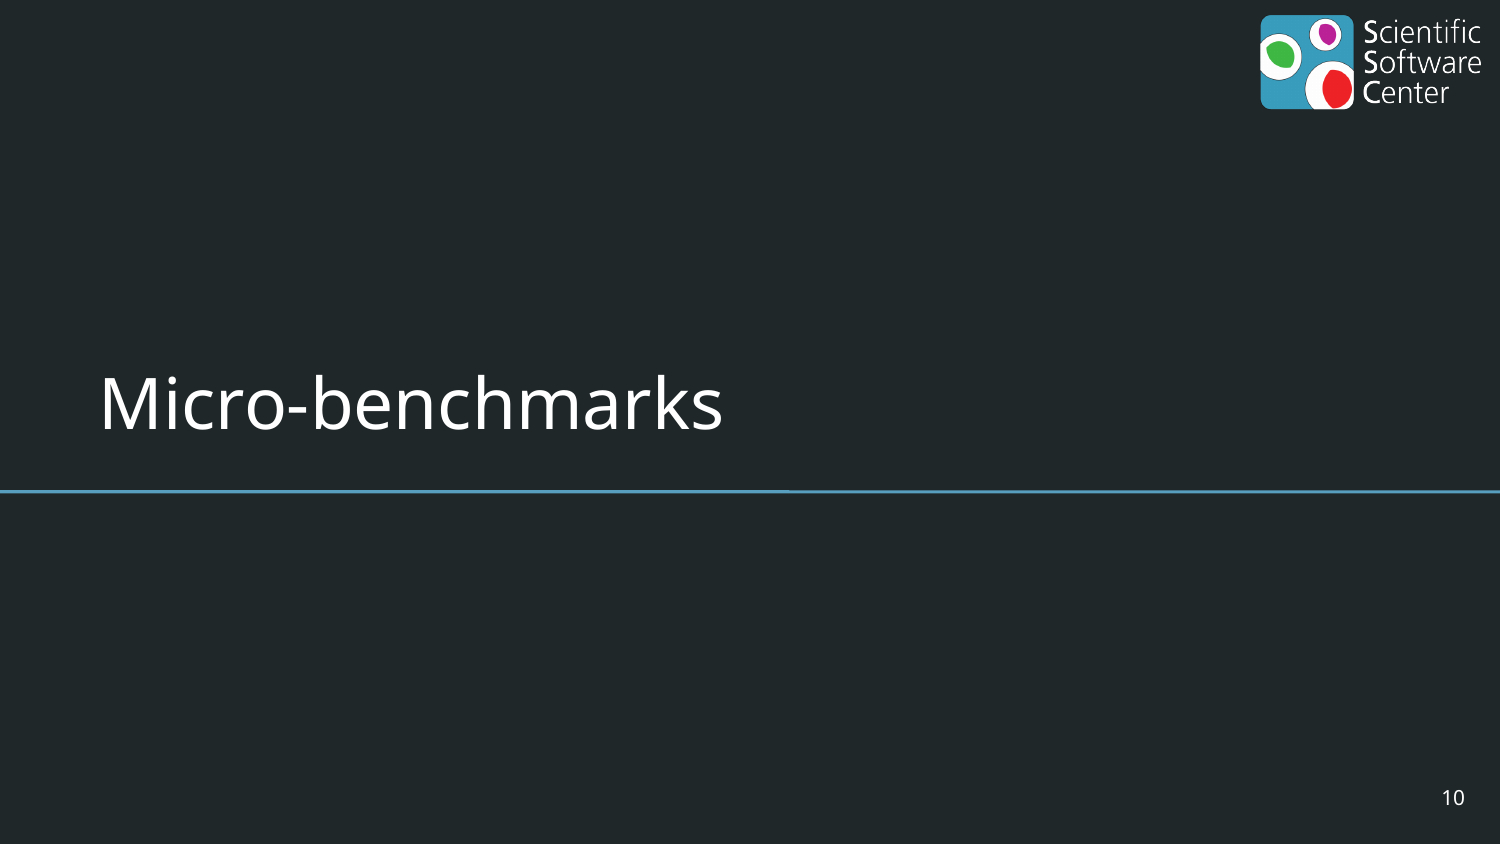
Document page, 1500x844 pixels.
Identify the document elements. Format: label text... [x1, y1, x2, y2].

picture [1260, 15, 1481, 110]
slide_number <number> [1389, 764, 1480, 830]
title Micro-benchmarks [83, 337, 1417, 466]
